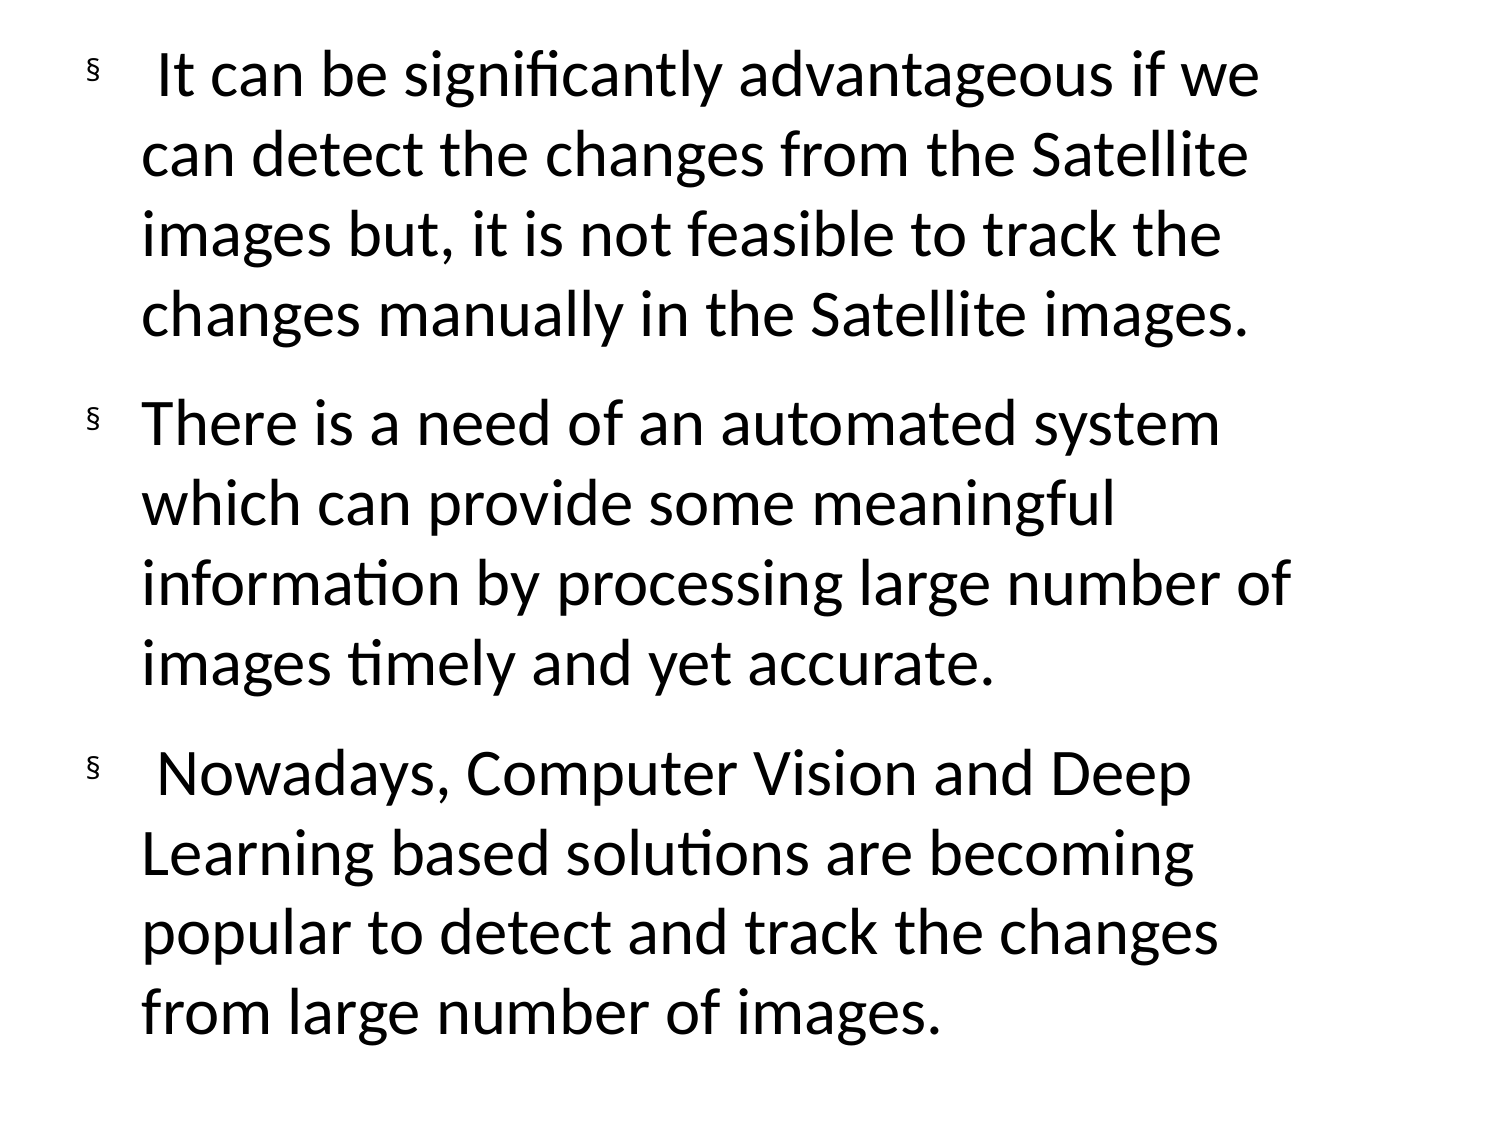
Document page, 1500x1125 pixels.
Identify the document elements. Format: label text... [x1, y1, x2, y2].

list It can be significantly advantageous if we can detect the changes from the Satellite images but, it is not feasible to track the changes manually in the Satellite images. There is a need of an automated system which can provide some meaningful information by processing large number of images timely and yet accurate. Nowadays, Computer Vision and Deep Learning based solutions are becoming popular to detect and track the changes from large number of images. [70, 22, 1319, 745]
